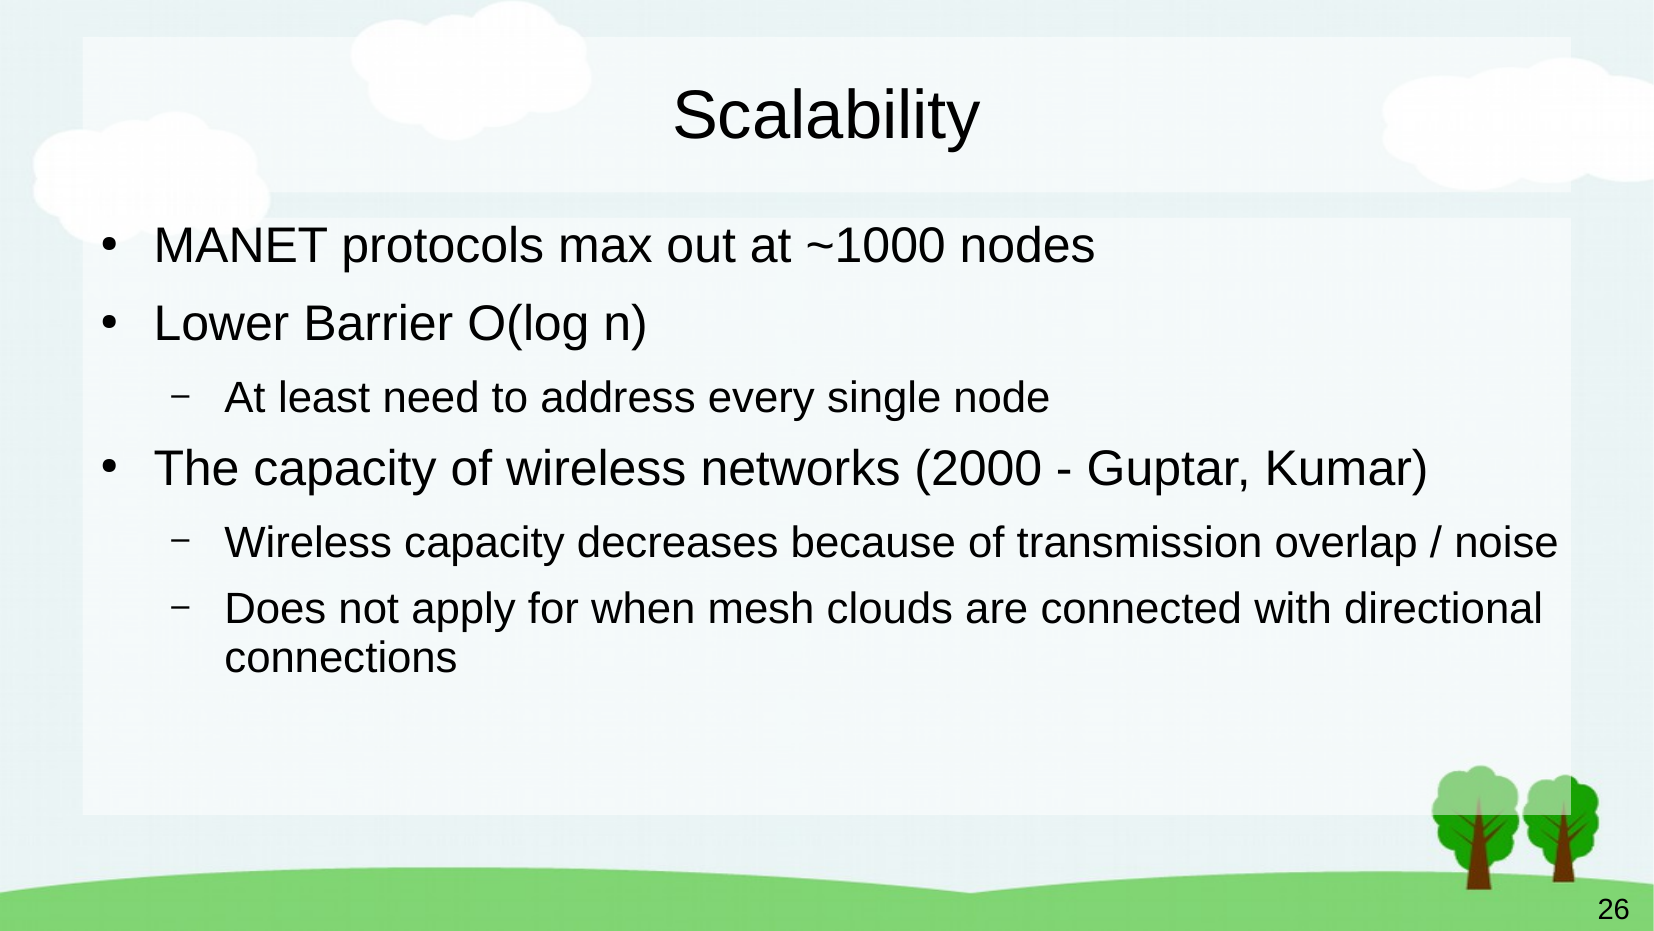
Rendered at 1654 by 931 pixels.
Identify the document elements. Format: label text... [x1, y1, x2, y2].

list MANET protocols max out at ~1000 nodes Lower Barrier O(log n) At least need to address every single node The capacity of wireless networks (2000 - Guptar, Kumar) Wireless capacity decreases because of transmission overlap / noise Does not apply for when mesh clouds are connected with directional connections [82, 217, 1571, 815]
title Scalability [82, 37, 1571, 193]
picture [0, 0, 1654, 931]
